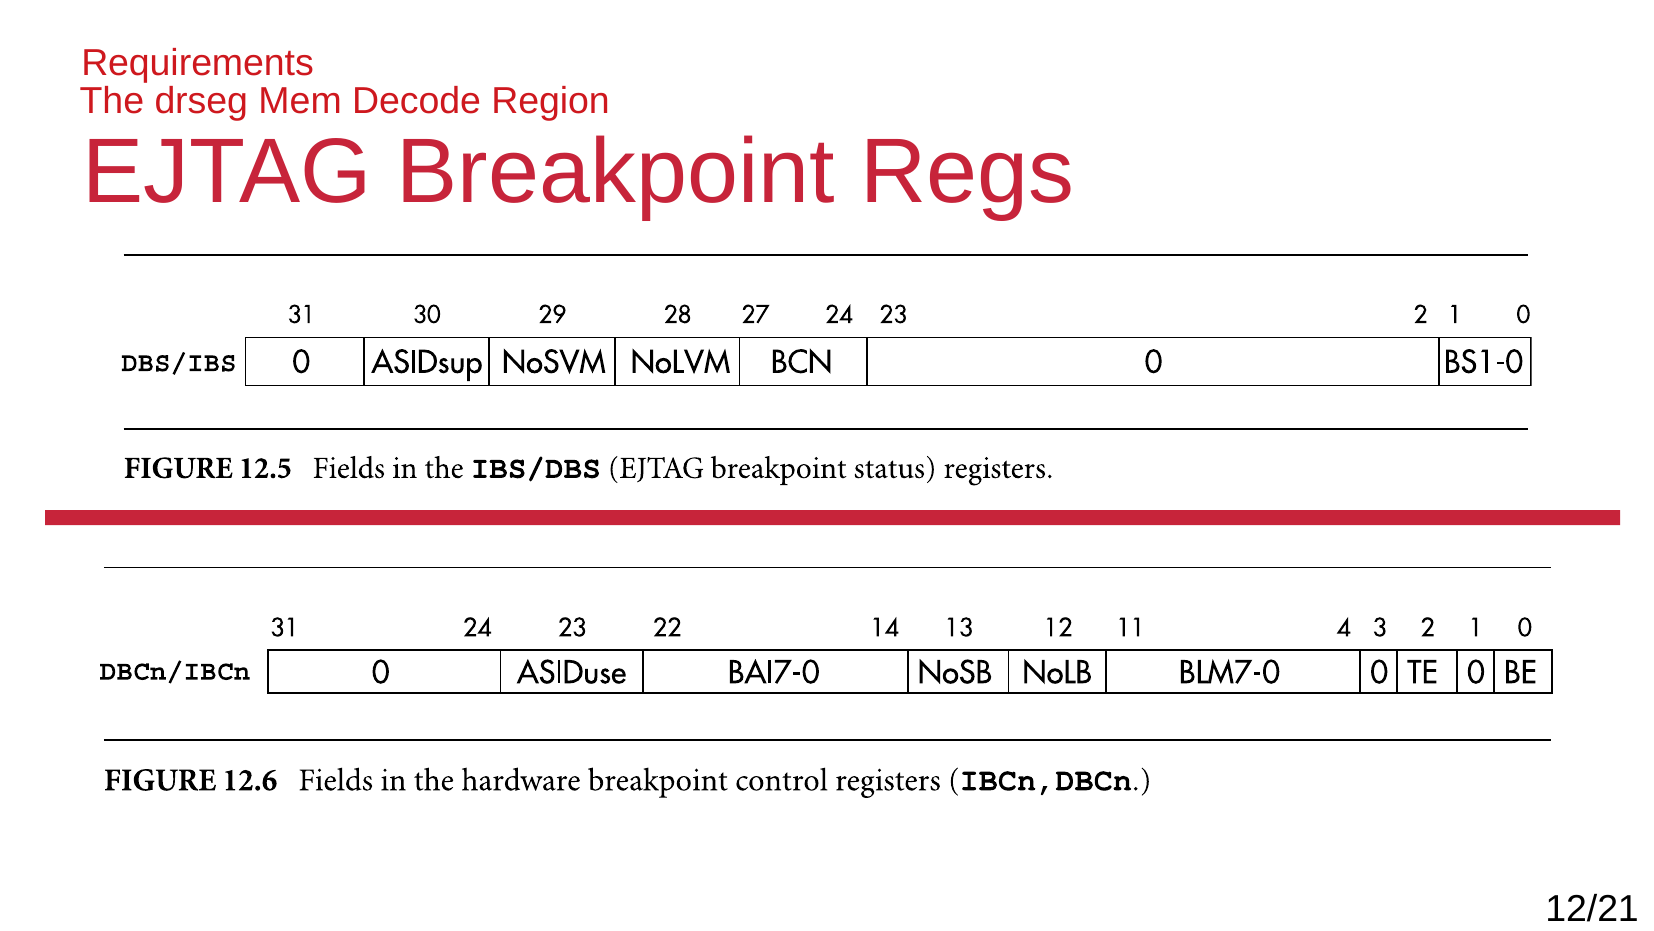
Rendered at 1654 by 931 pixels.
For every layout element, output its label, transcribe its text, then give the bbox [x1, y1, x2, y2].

text_box The drseg Mem Decode Region [64, 72, 631, 158]
text_box [45, 510, 1621, 526]
picture [121, 253, 1532, 486]
title EJTAG Breakpoint Regs [82, 92, 1571, 249]
text_box Requirements [66, 33, 329, 84]
picture [100, 566, 1554, 799]
